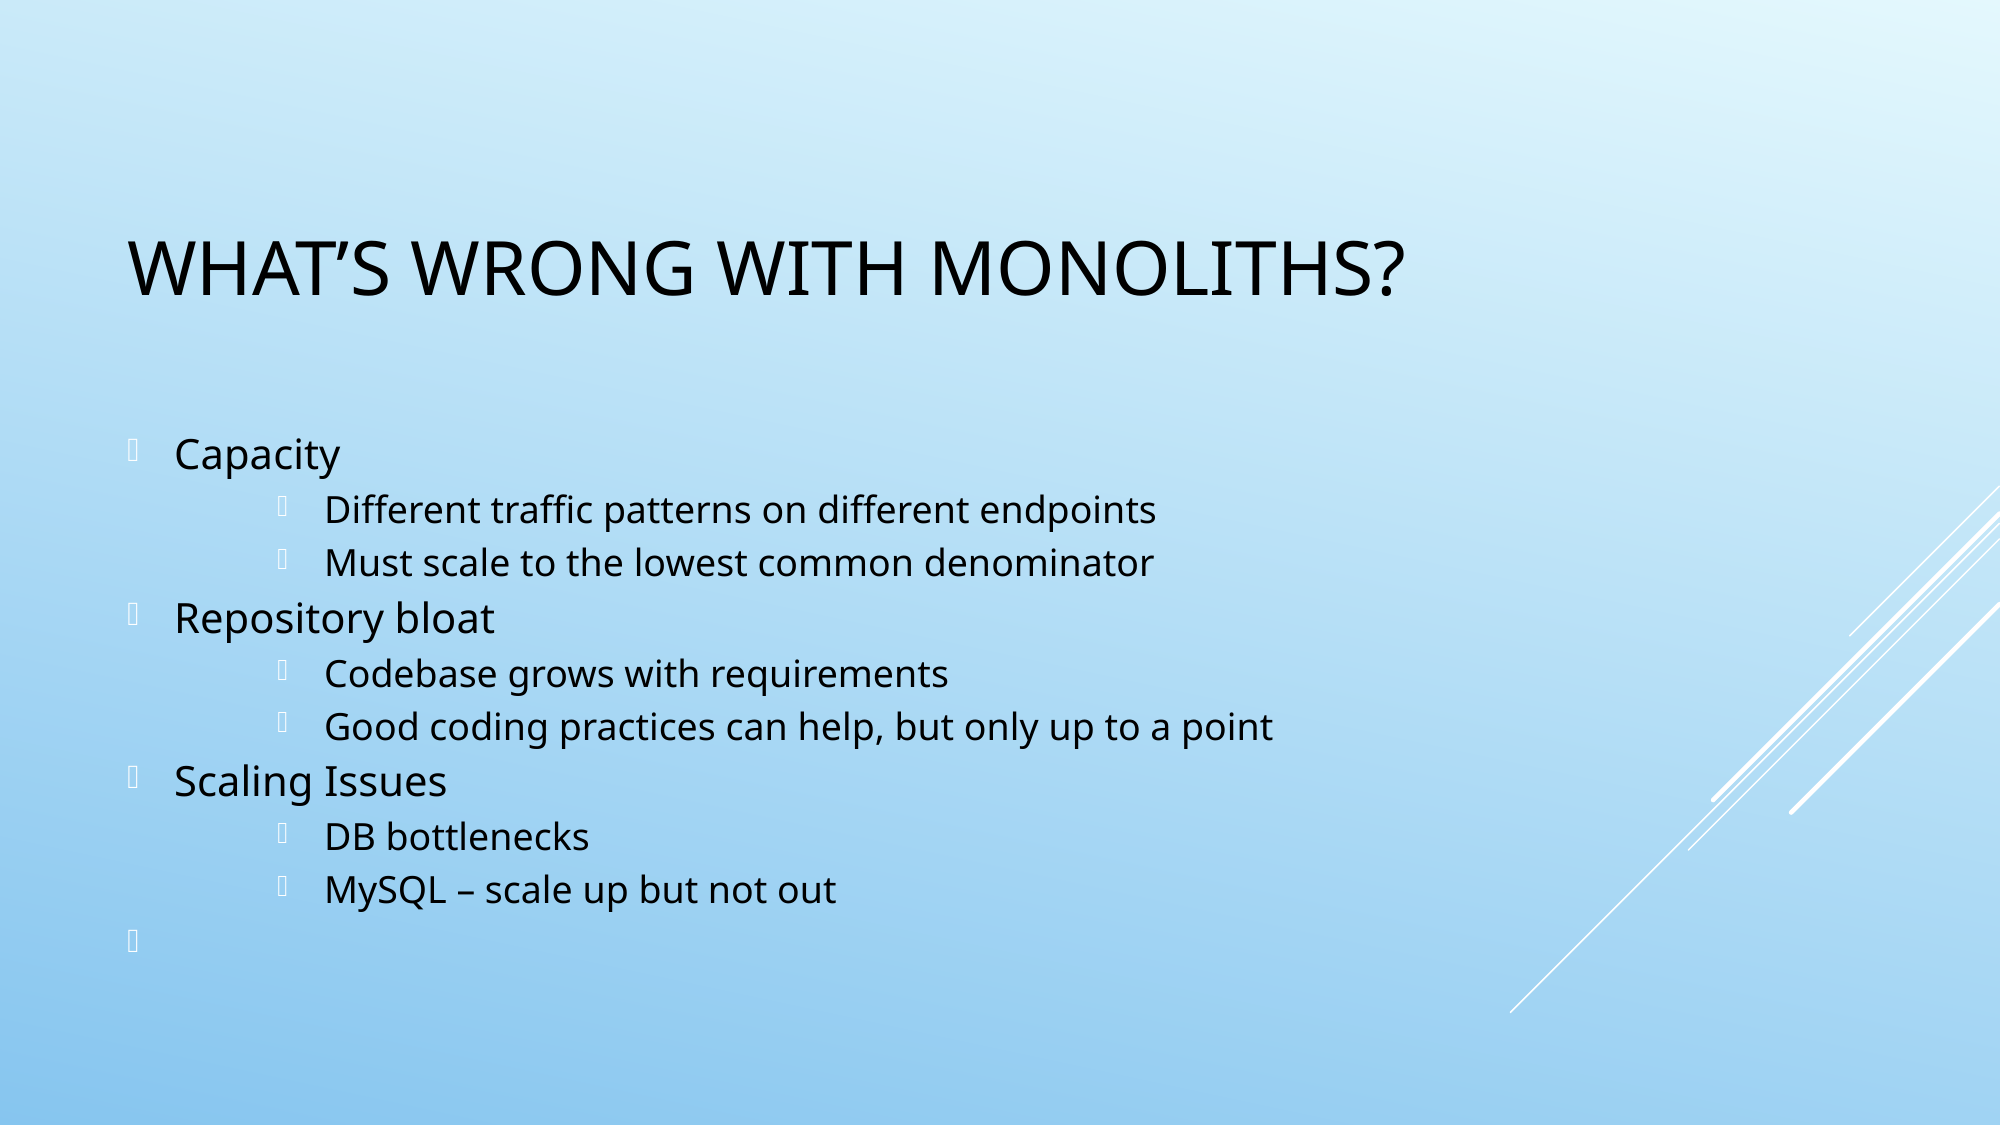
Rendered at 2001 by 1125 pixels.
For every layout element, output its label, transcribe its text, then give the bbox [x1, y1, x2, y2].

title What’s wrong with monoliths? [112, 141, 1513, 389]
list Capacity Different traffic patterns on different endpoints Must scale to the lowest common denominator Repository bloat Codebase grows with requirements Good coding practices can help, but only up to a point Scaling Issues DB bottlenecks MySQL – scale up but not out [112, 405, 1513, 999]
